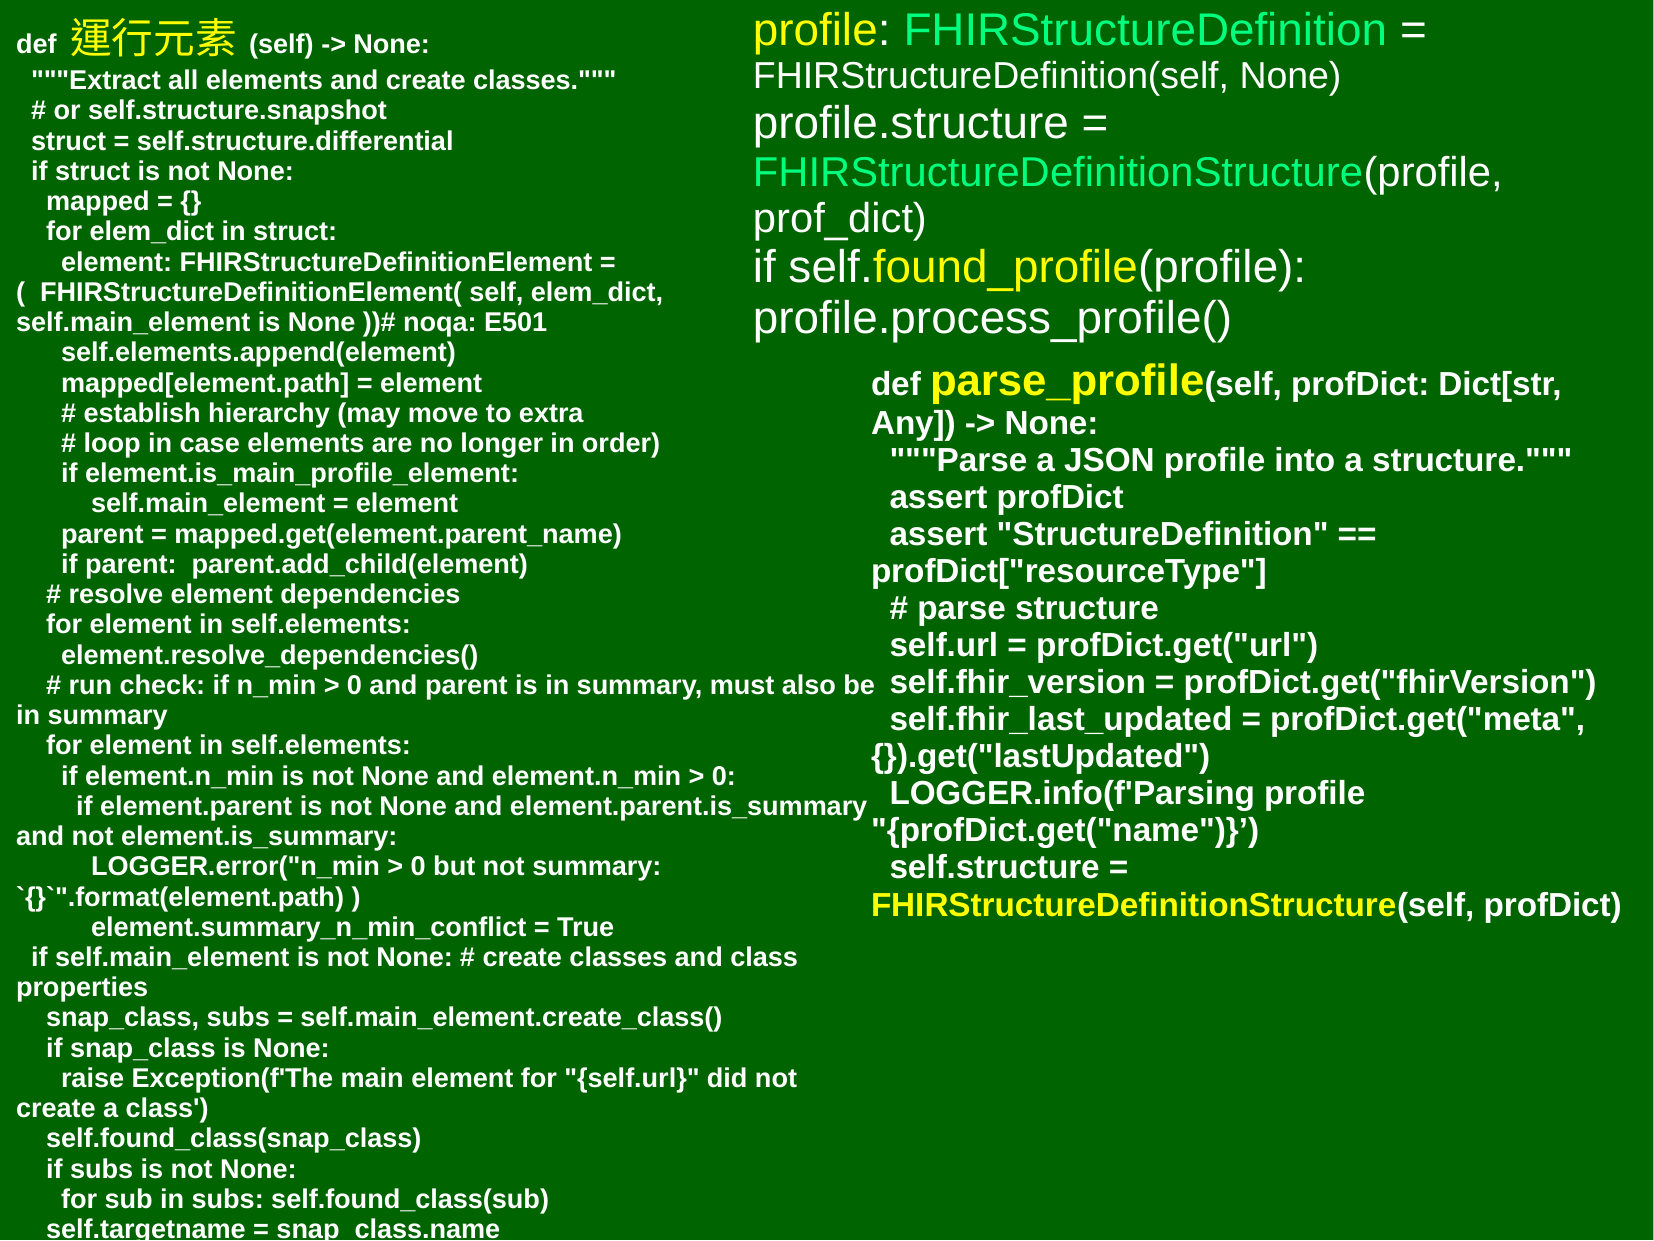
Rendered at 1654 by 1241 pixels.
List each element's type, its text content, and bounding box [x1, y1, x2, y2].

text_box def 運行元素(self) -> None: """Extract all elements and create classes.""" # or self.structure.snapshot struct = self.structure.differential if struct is not None: mapped = {} for elem_dict in struct: element: FHIRStructureDefinitionElement = ( FHIRStructureDefinitionElement( self, elem_dict, self.main_element is None ))# noqa: E501 self.elements.append(element) mapped[element.path] = element # establish hierarchy (may move to extra # loop in case elements are no longer in order) if element.is_main_profile_element: self.main_element = element parent = mapped.get(element.parent_name) if parent: parent.add_child(element) # resolve element dependencies for element in self.elements: element.resolve_dependencies() # run check: if n_min > 0 and parent is in summary, must also be in summary for element in self.elements: if element.n_min is not None and element.n_min > 0: if element.parent is not None and element.parent.is_summary and not element.is_summary: LOGGER.error("n_min > 0 but not summary: `{}`".format(element.path) ) element.summary_n_min_conflict = True if self.main_element is not None: # create classes and class properties snap_class, subs = self.main_element.create_class() if snap_class is None: raise Exception(f'The main element for "{self.url}" did not create a class') self.found_class(snap_class) if subs is not None: for sub in subs: self.found_class(sub) self.targetname = snap_class.name [1, 0, 892, 1234]
text_box profile: FHIRStructureDefinition = FHIRStructureDefinition(self, None) profile.structure = FHIRStructureDefinitionStructure(profile, prof_dict) if self.found_profile(profile): profile.process_profile() [892, 0, 1654, 352]
text_box def parse_profile(self, profDict: Dict[str, Any]) -> None: """Parse a JSON profile into a structure.""" assert profDict assert "StructureDefinition" == profDict["resourceType"] # parse structure self.url = profDict.get("url") self.fhir_version = profDict.get("fhirVersion") self.fhir_last_updated = profDict.get("meta", {}).get("lastUpdated") LOGGER.info(f'Parsing profile "{profDict.get("name")}’) self.structure = FHIRStructureDefinitionStructure(self, profDict) [892, 348, 1649, 931]
